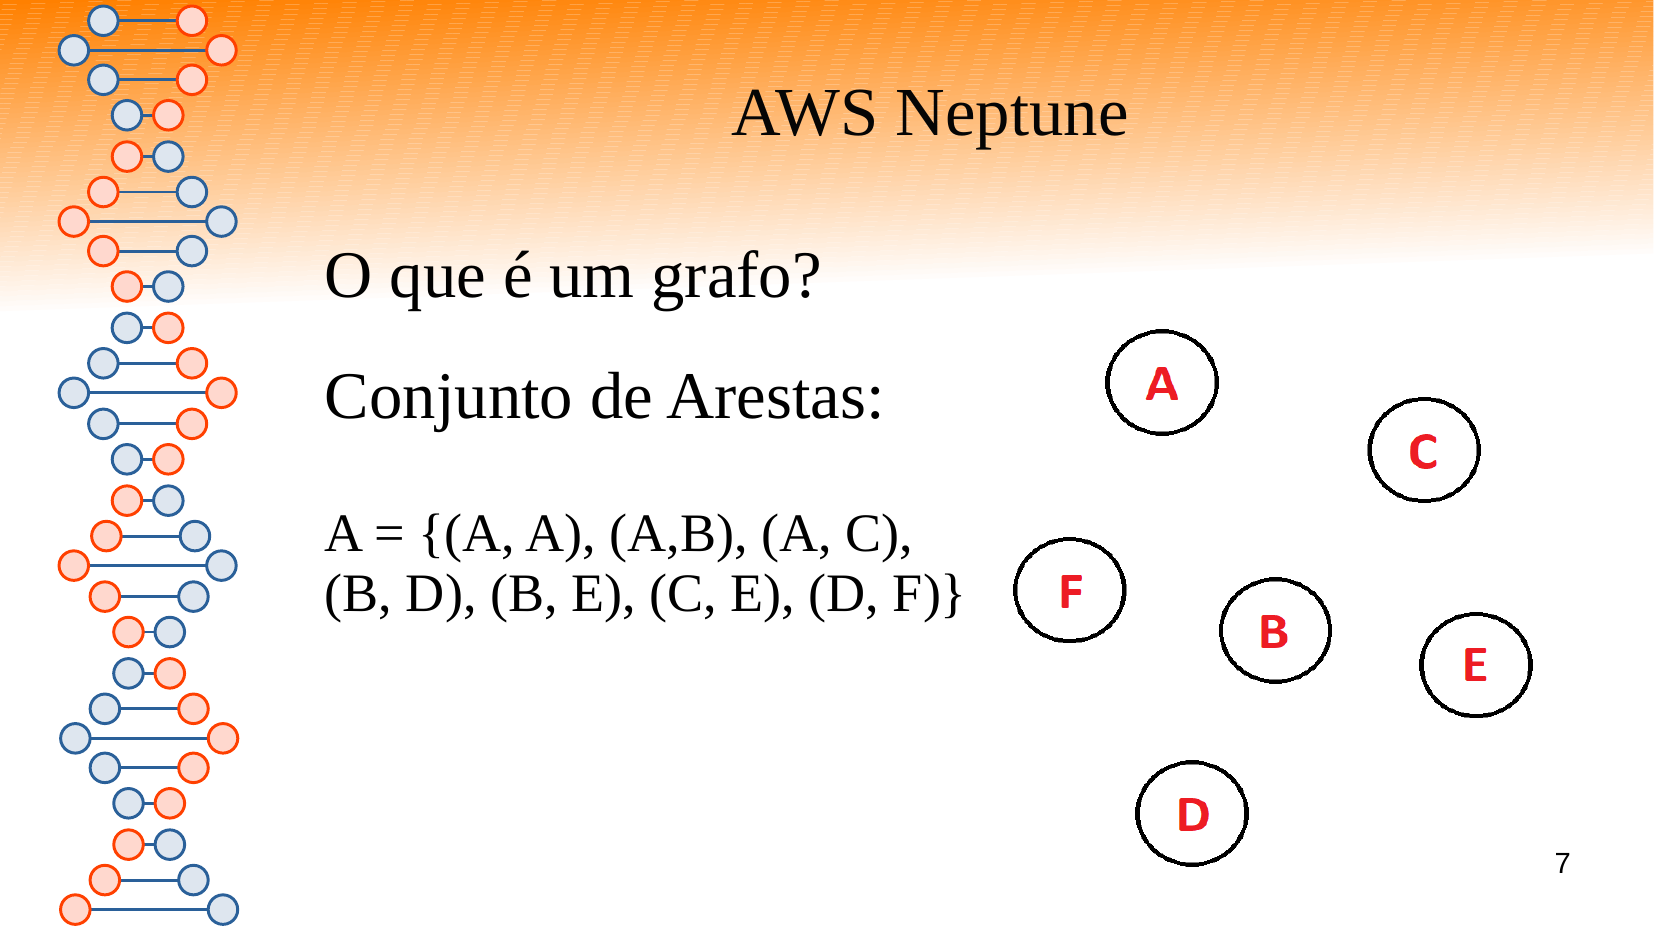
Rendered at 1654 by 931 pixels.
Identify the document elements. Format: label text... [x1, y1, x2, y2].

title AWS Neptune [265, 35, 1595, 189]
text_box Conjunto de Arestas: [265, 348, 916, 443]
subtitle O que é um grafo? [265, 224, 1595, 325]
picture [1003, 324, 1542, 872]
text_box A = {(A, A), (A,B), (A, C), (B, D), (B, E), (C, E), (D, F)} [265, 446, 975, 680]
